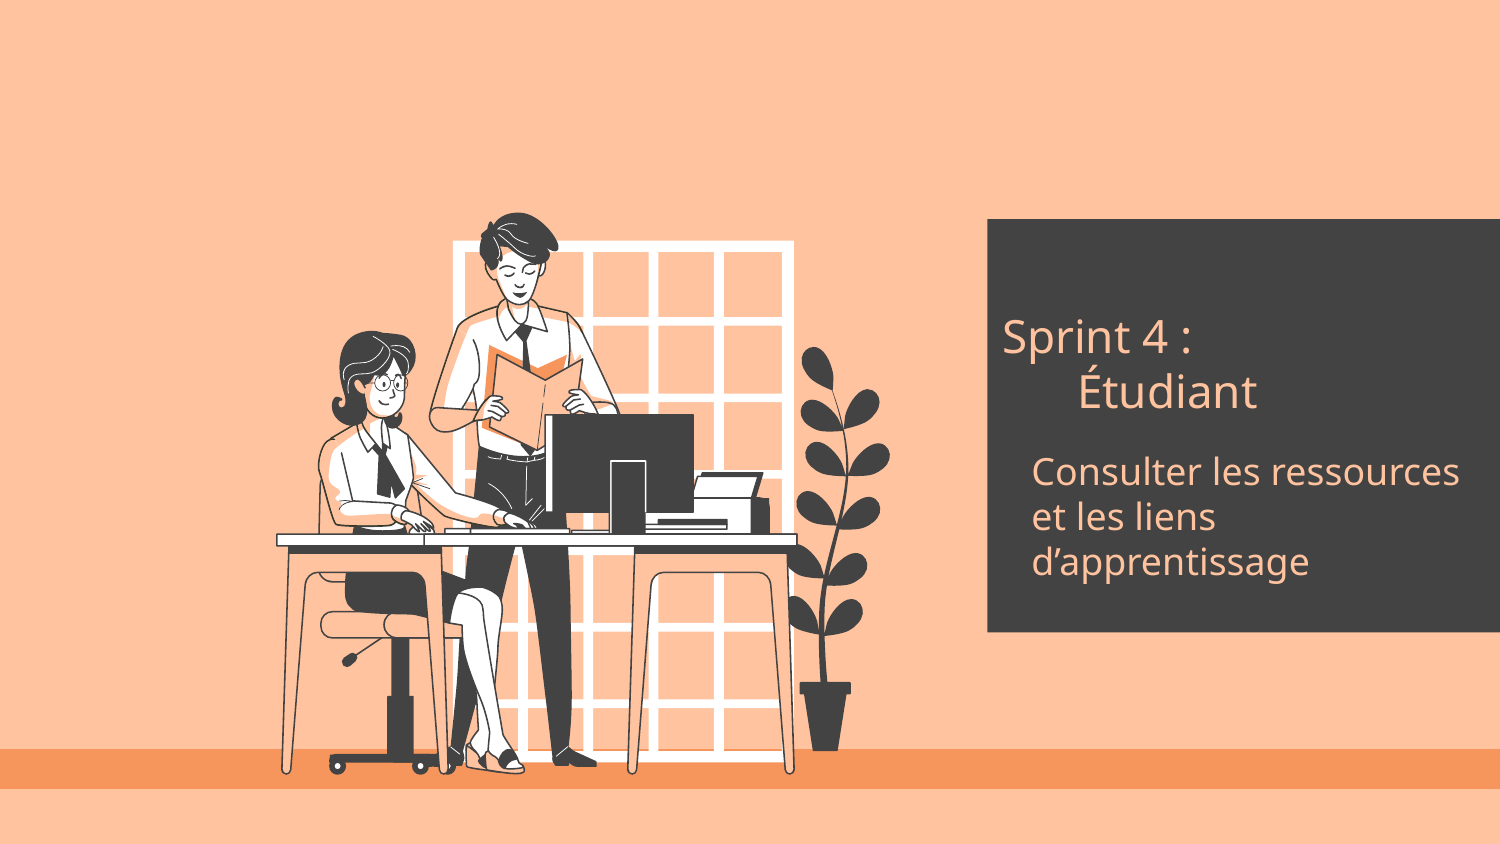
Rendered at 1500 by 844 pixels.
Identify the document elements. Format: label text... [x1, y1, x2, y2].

subtitle Consulter les ressources et les liens d’apprentissage [1031, 448, 1493, 572]
text_box [0, 212, 1500, 789]
title Sprint 4 : Étudiant [1002, 301, 1430, 418]
